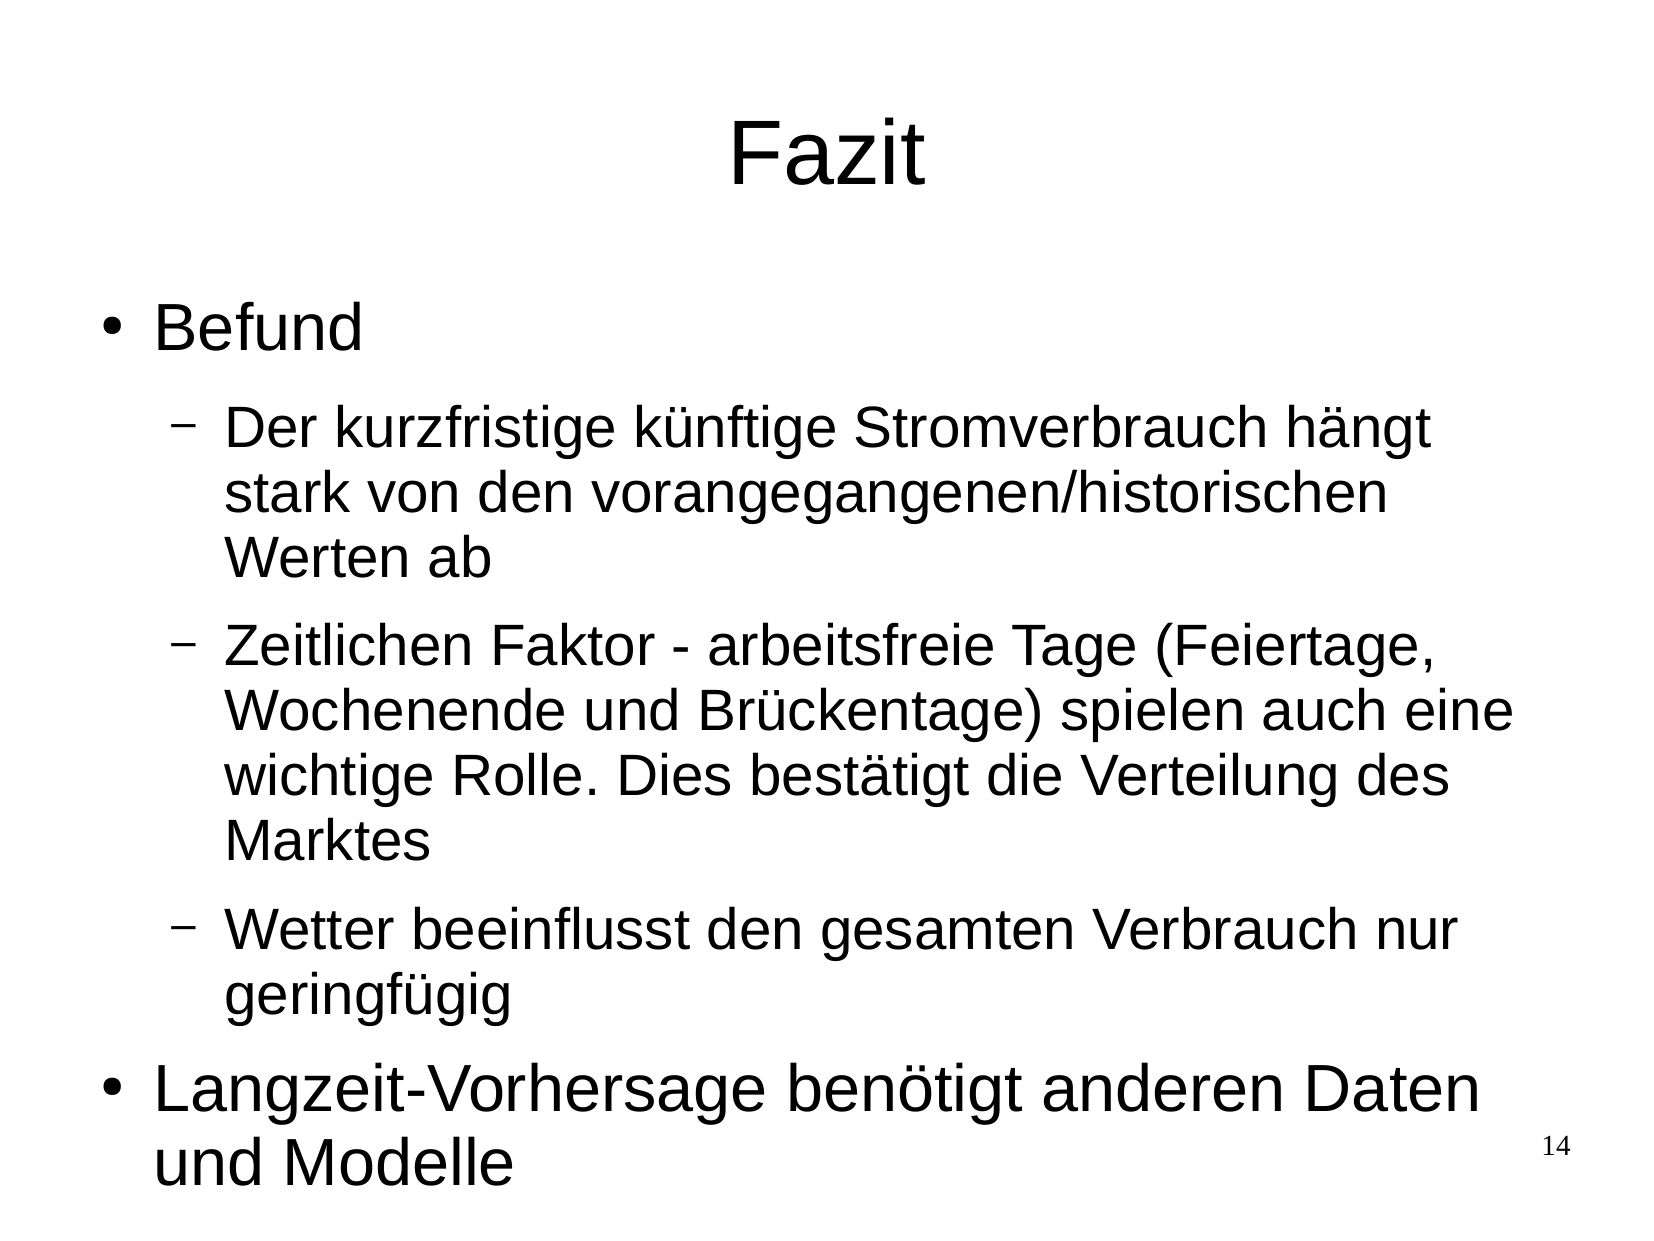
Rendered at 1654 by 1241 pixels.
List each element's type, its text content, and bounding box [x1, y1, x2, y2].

list Befund Der kurzfristige künftige Stromverbrauch hängt stark von den vorangegangenen/historischen Werten ab Zeitlichen Faktor - arbeitsfreie Tage (Feiertage, Wochenende und Brückentage) spielen auch eine wichtige Rolle. Dies bestätigt die Verteilung des Marktes Wetter beeinflusst den gesamten Verbrauch nur geringfügig Langzeit-Vorhersage benötigt anderen Daten und Modelle [82, 290, 1571, 1198]
title Fazit [82, 49, 1571, 257]
